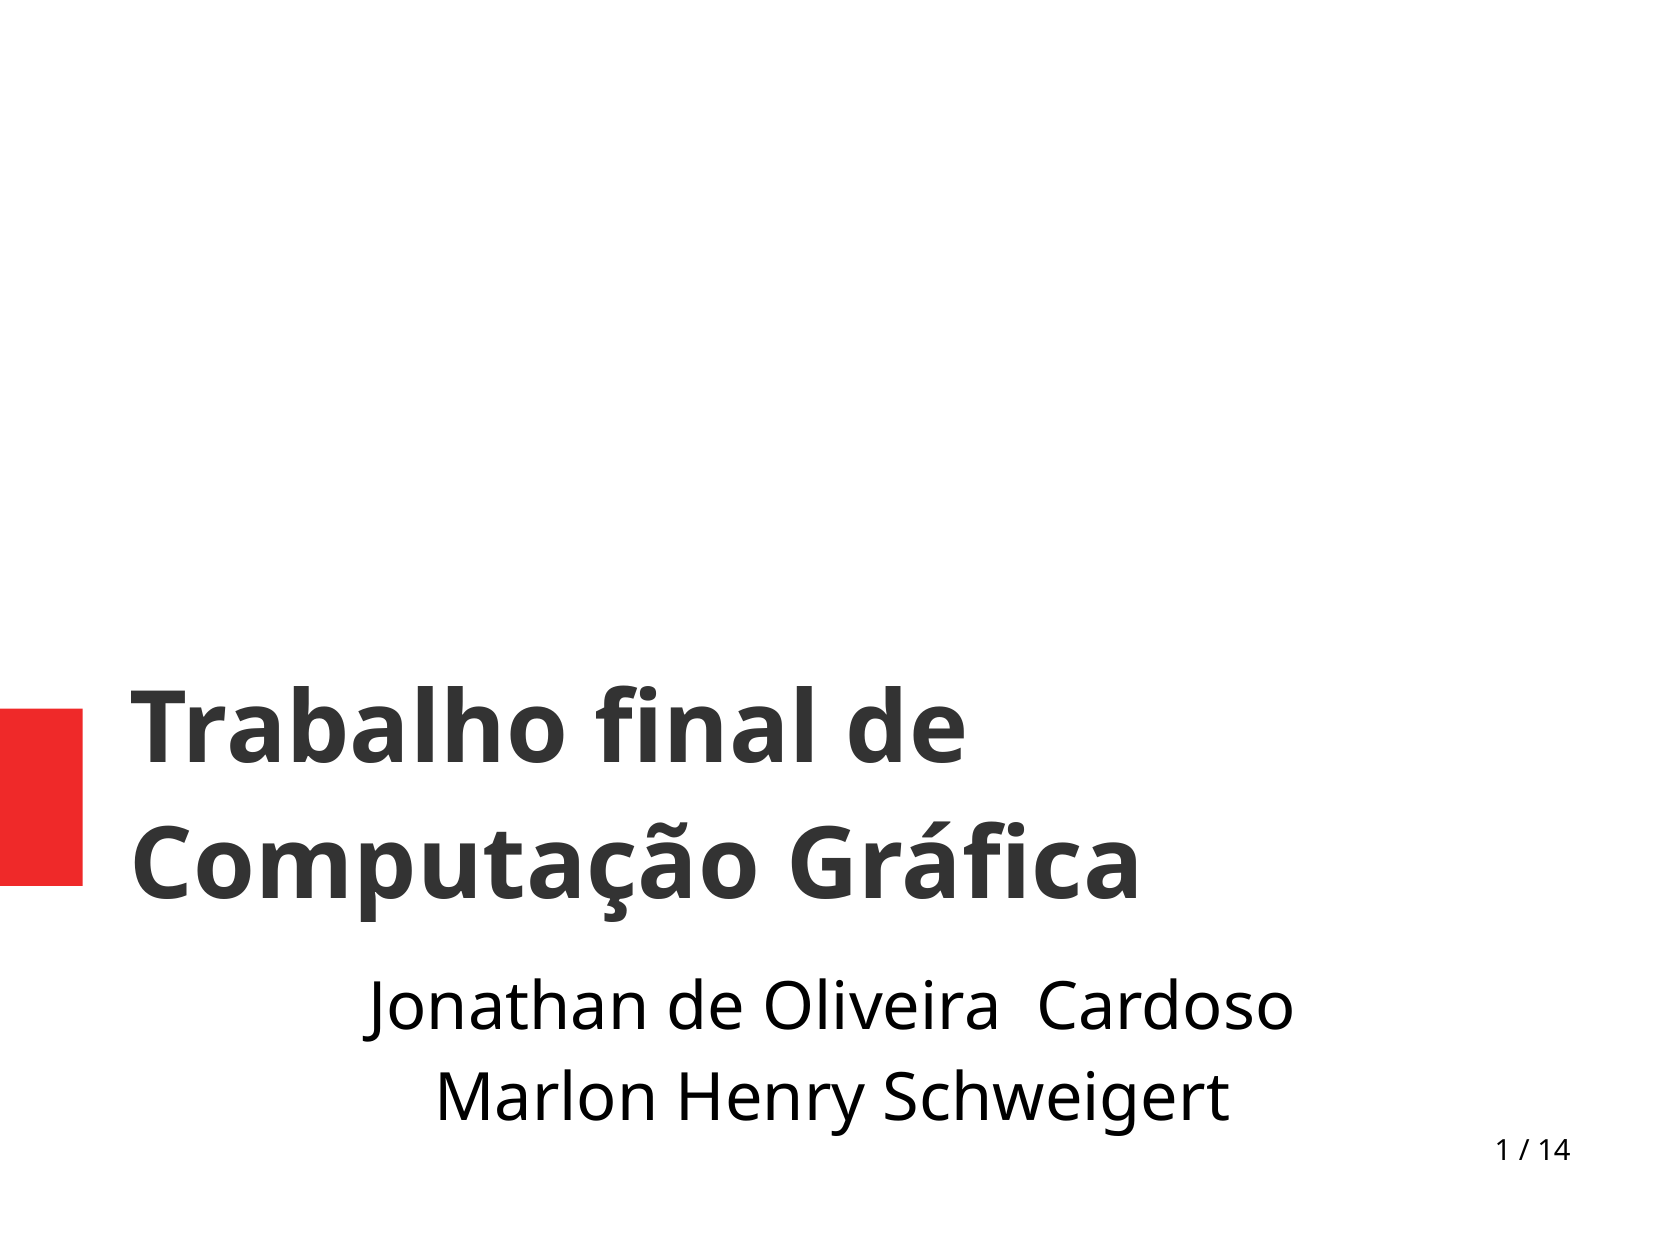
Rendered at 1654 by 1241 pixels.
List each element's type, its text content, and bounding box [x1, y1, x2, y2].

title Trabalho final de Computação Gráfica [129, 655, 1536, 928]
subtitle Jonathan de Oliveira Cardoso Marlon Henry Schweigert [129, 958, 1536, 1140]
